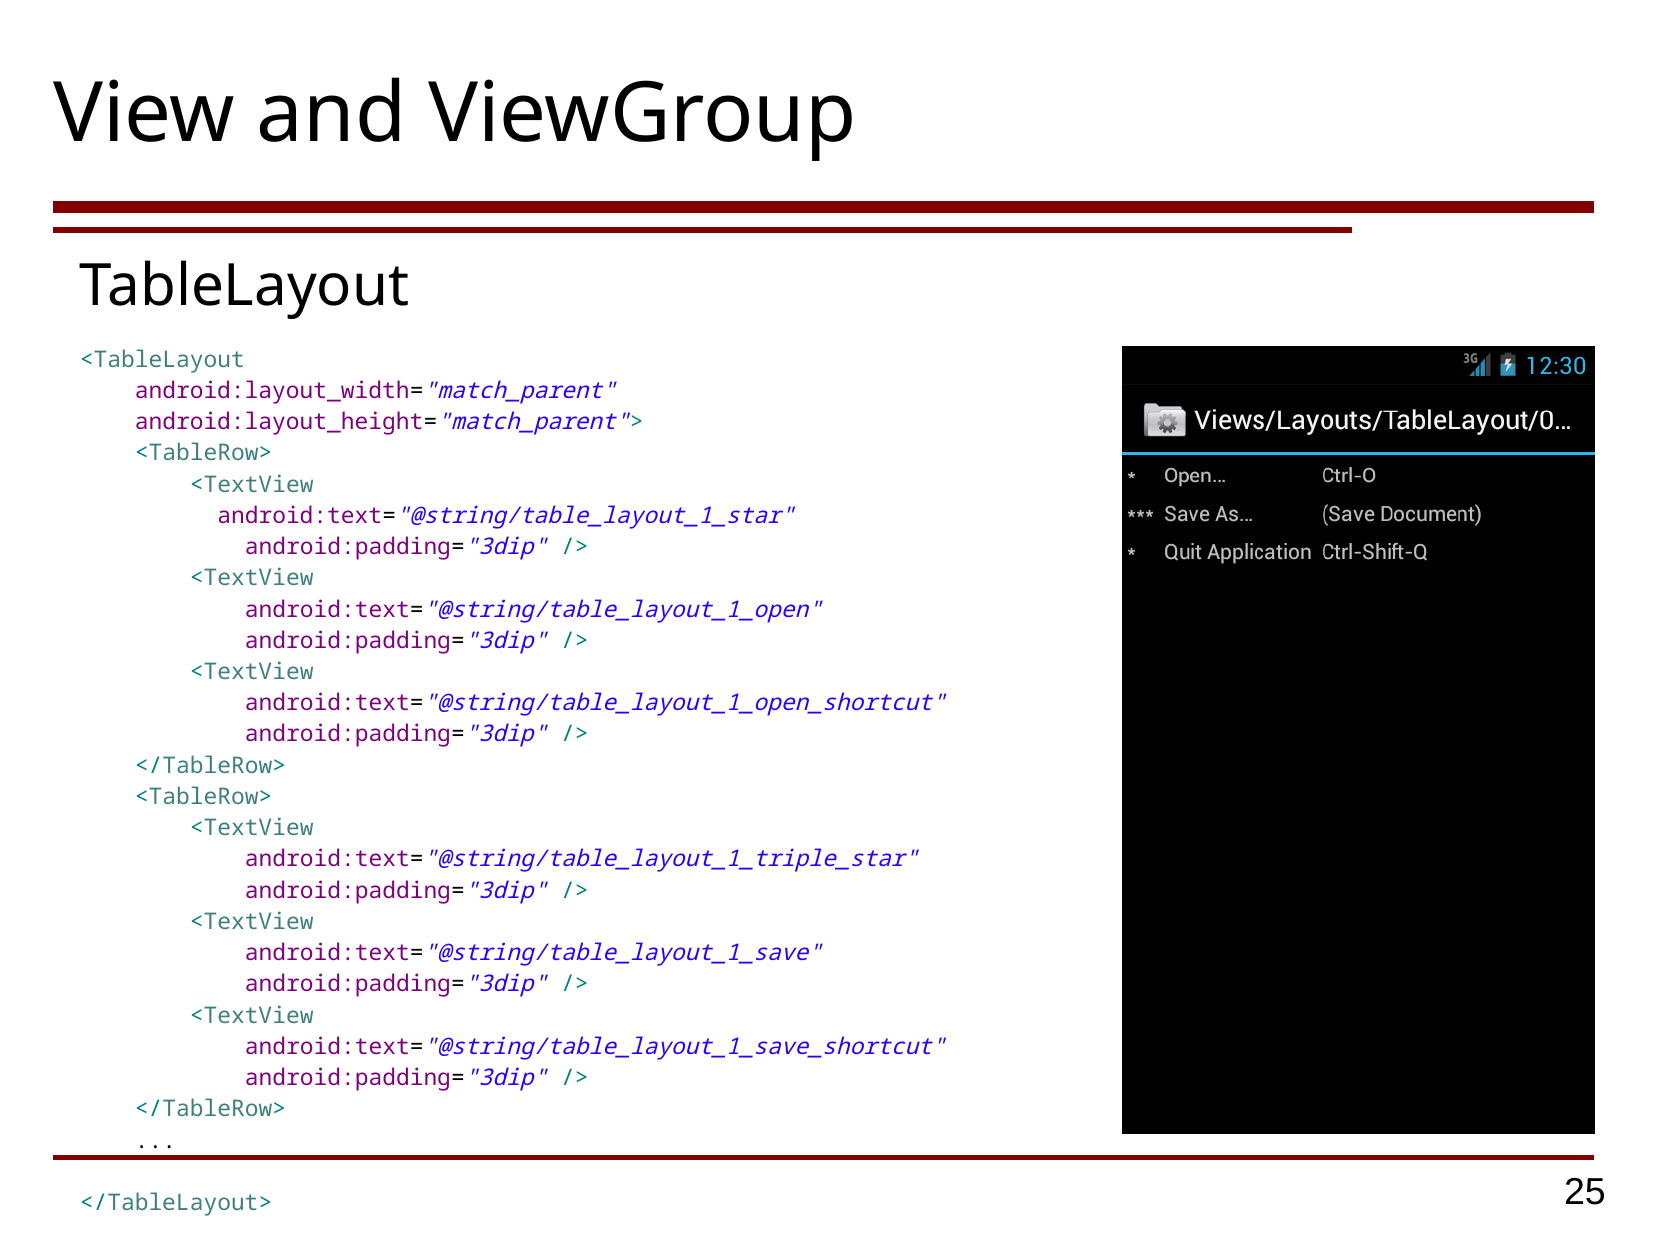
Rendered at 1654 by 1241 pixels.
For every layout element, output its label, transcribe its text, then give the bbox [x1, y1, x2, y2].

text_box <número> [35, 1163, 1654, 1221]
picture [1122, 346, 1595, 1134]
subtitle View and ViewGroup [53, 48, 1542, 172]
text_box TableLayout <TableLayout android:layout_width="match_parent" android:layout_height="match_parent"> <TableRow> <TextView android:text="@string/table_layout_1_star" android:padding="3dip" /> <TextView android:text="@string/table_layout_1_open" android:padding="3dip" /> <TextView android:text="@string/table_layout_1_open_shortcut" android:padding="3dip" /> </TableRow> <TableRow> <TextView android:text="@string/table_layout_1_triple_star" android:padding="3dip" /> <TextView android:text="@string/table_layout_1_save" android:padding="3dip" /> <TextView android:text="@string/table_layout_1_save_shortcut" android:padding="3dip" /> </TableRow> ... </TableLayout> [64, 236, 1202, 1164]
